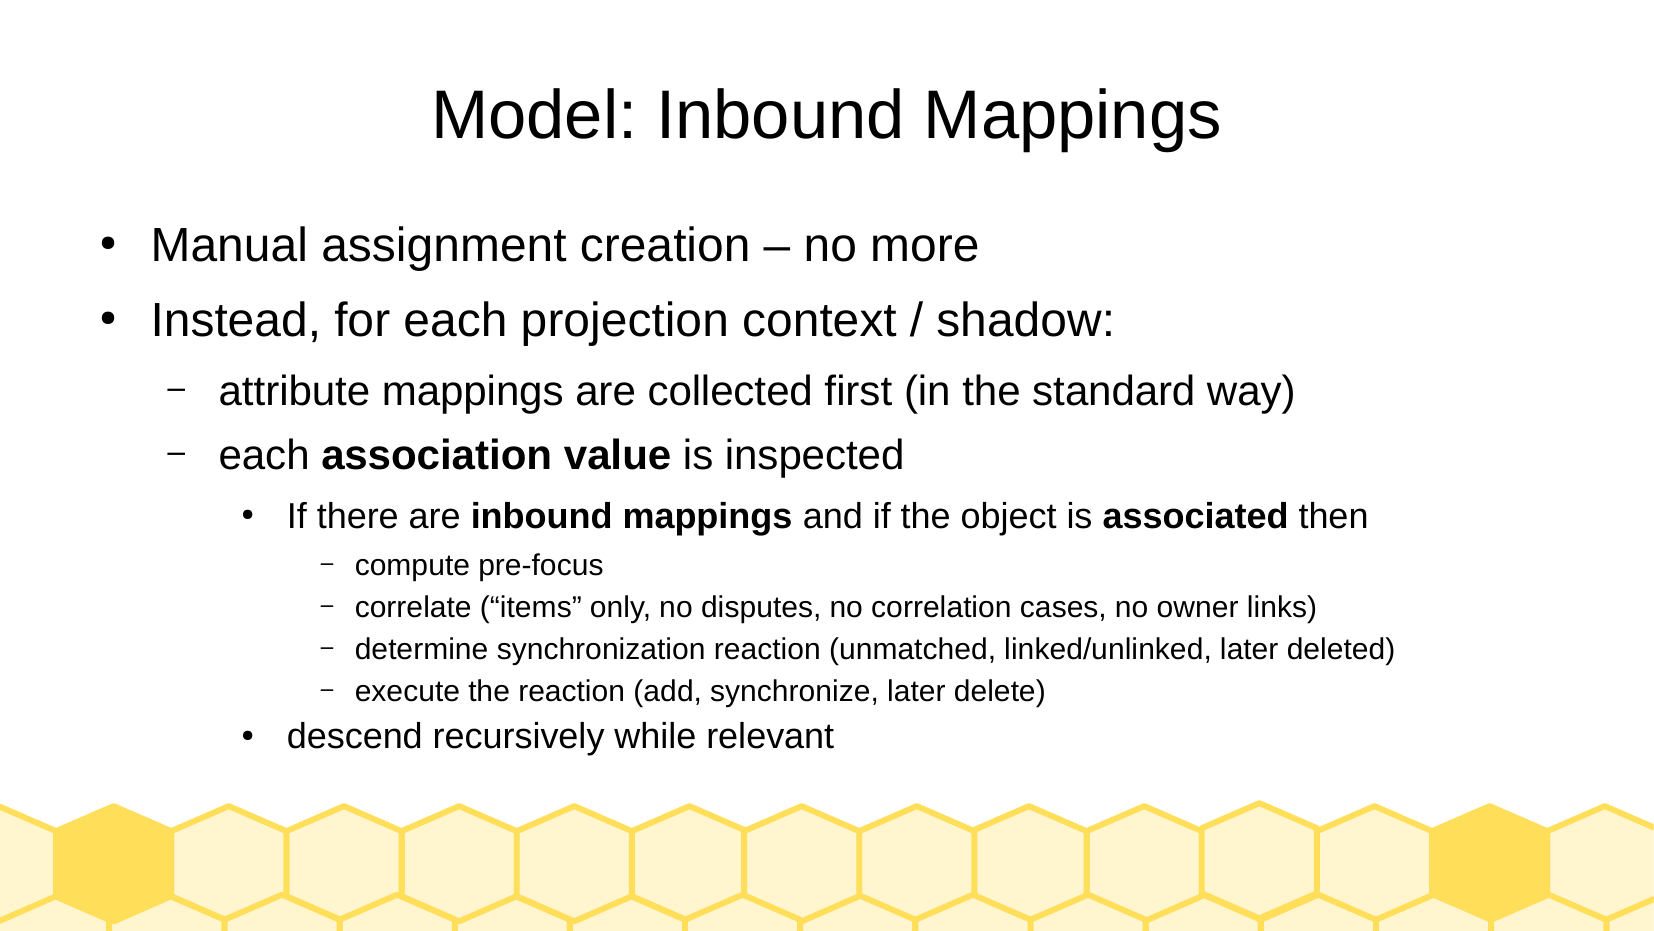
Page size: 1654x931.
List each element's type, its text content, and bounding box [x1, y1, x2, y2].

list Manual assignment creation – no more Instead, for each projection context / shadow: attribute mappings are collected first (in the standard way) each association value is inspected If there are inbound mappings and if the object is associated then compute pre-focus correlate (“items” only, no disputes, no correlation cases, no owner links) determine synchronization reaction (unmatched, linked/unlinked, later deleted) execute the reaction (add, synchronize, later delete) descend recursively while relevant [82, 217, 1571, 758]
title Model: Inbound Mappings [82, 37, 1571, 193]
